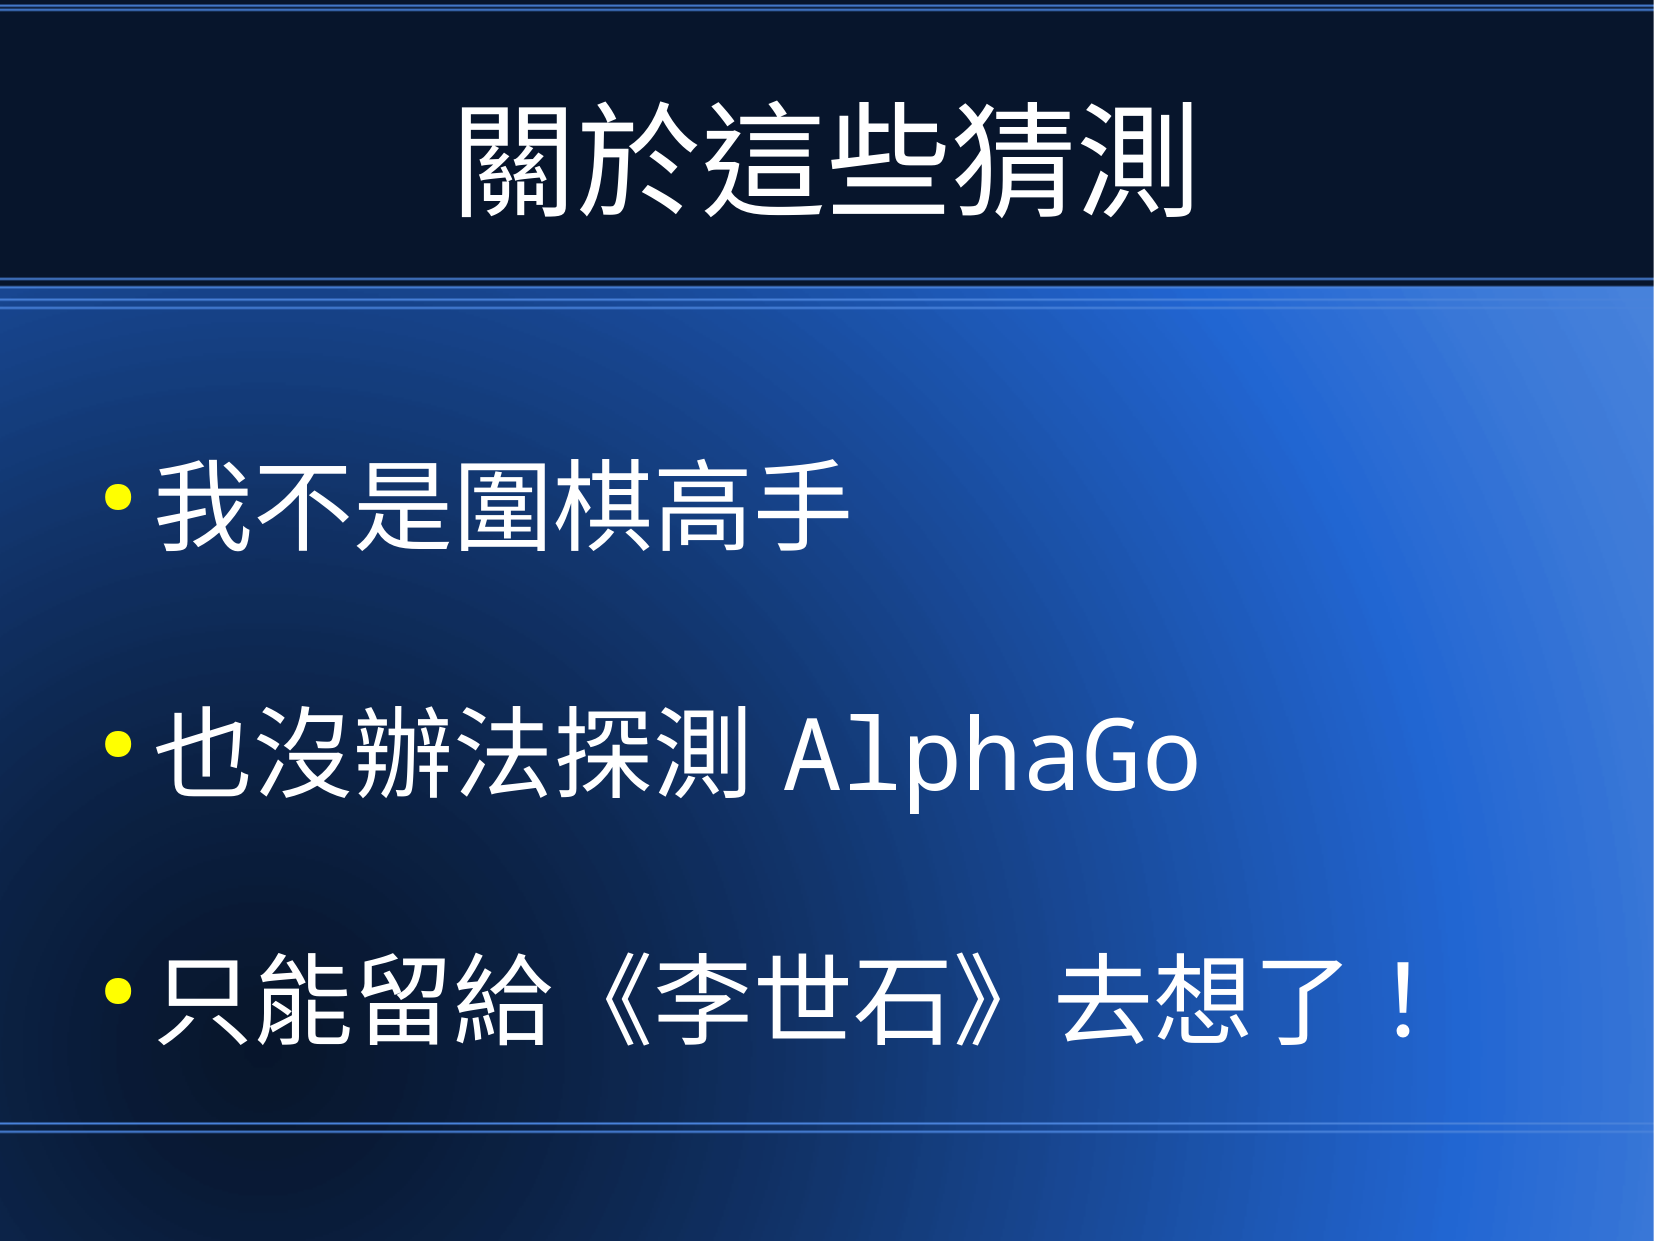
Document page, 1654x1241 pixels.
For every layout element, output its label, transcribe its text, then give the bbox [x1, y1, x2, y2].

list 我不是圍棋高手 也沒辦法探測AlphaGo 只能留給《李世石》去想了！ [82, 355, 1571, 1241]
title 關於這些猜測 [82, 49, 1571, 257]
picture [0, 0, 1654, 1241]
